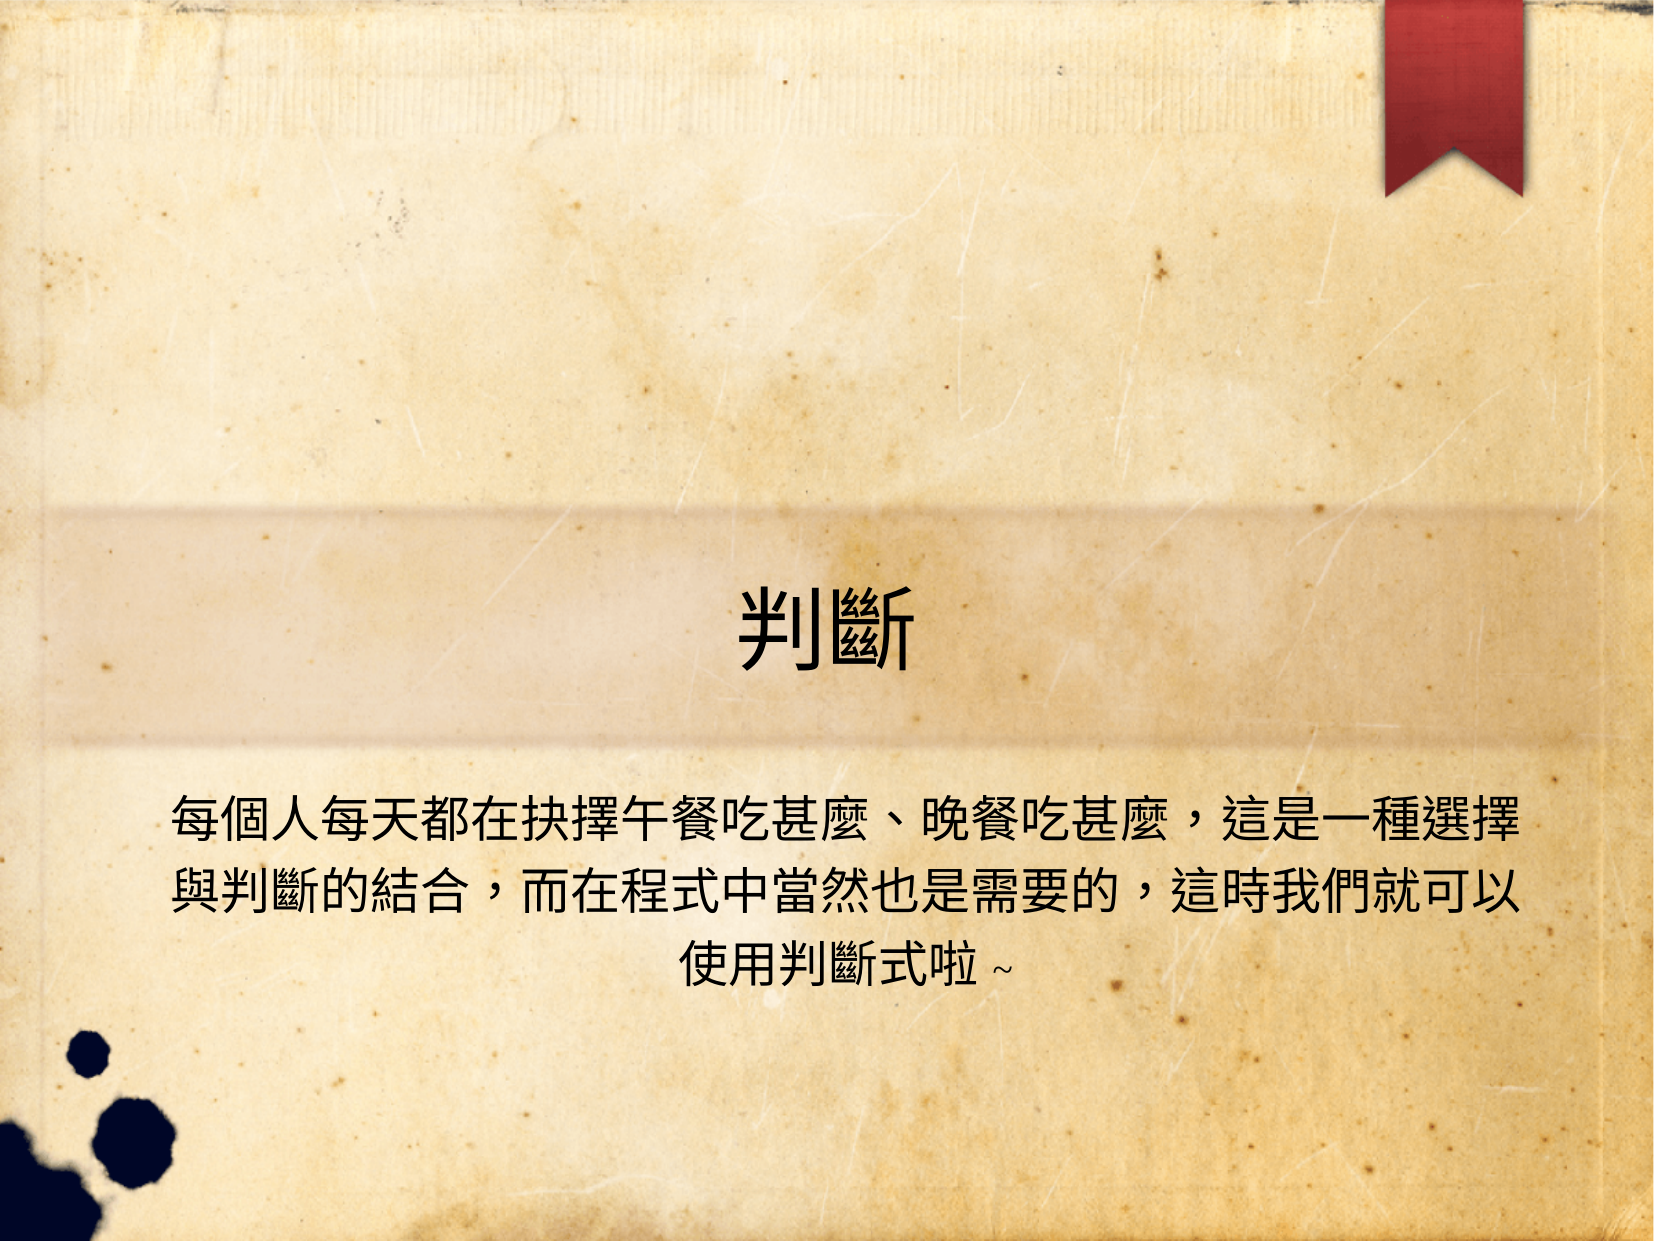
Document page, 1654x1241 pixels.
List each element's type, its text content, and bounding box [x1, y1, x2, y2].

list 每個人每天都在抉擇午餐吃甚麼、晚餐吃甚麼，這是一種選擇與判斷的結合，而在程式中當然也是需要的，這時我們就可以使用判斷式啦~ [82, 779, 1538, 1205]
title 判斷 [82, 519, 1571, 727]
picture [0, 0, 1654, 1241]
